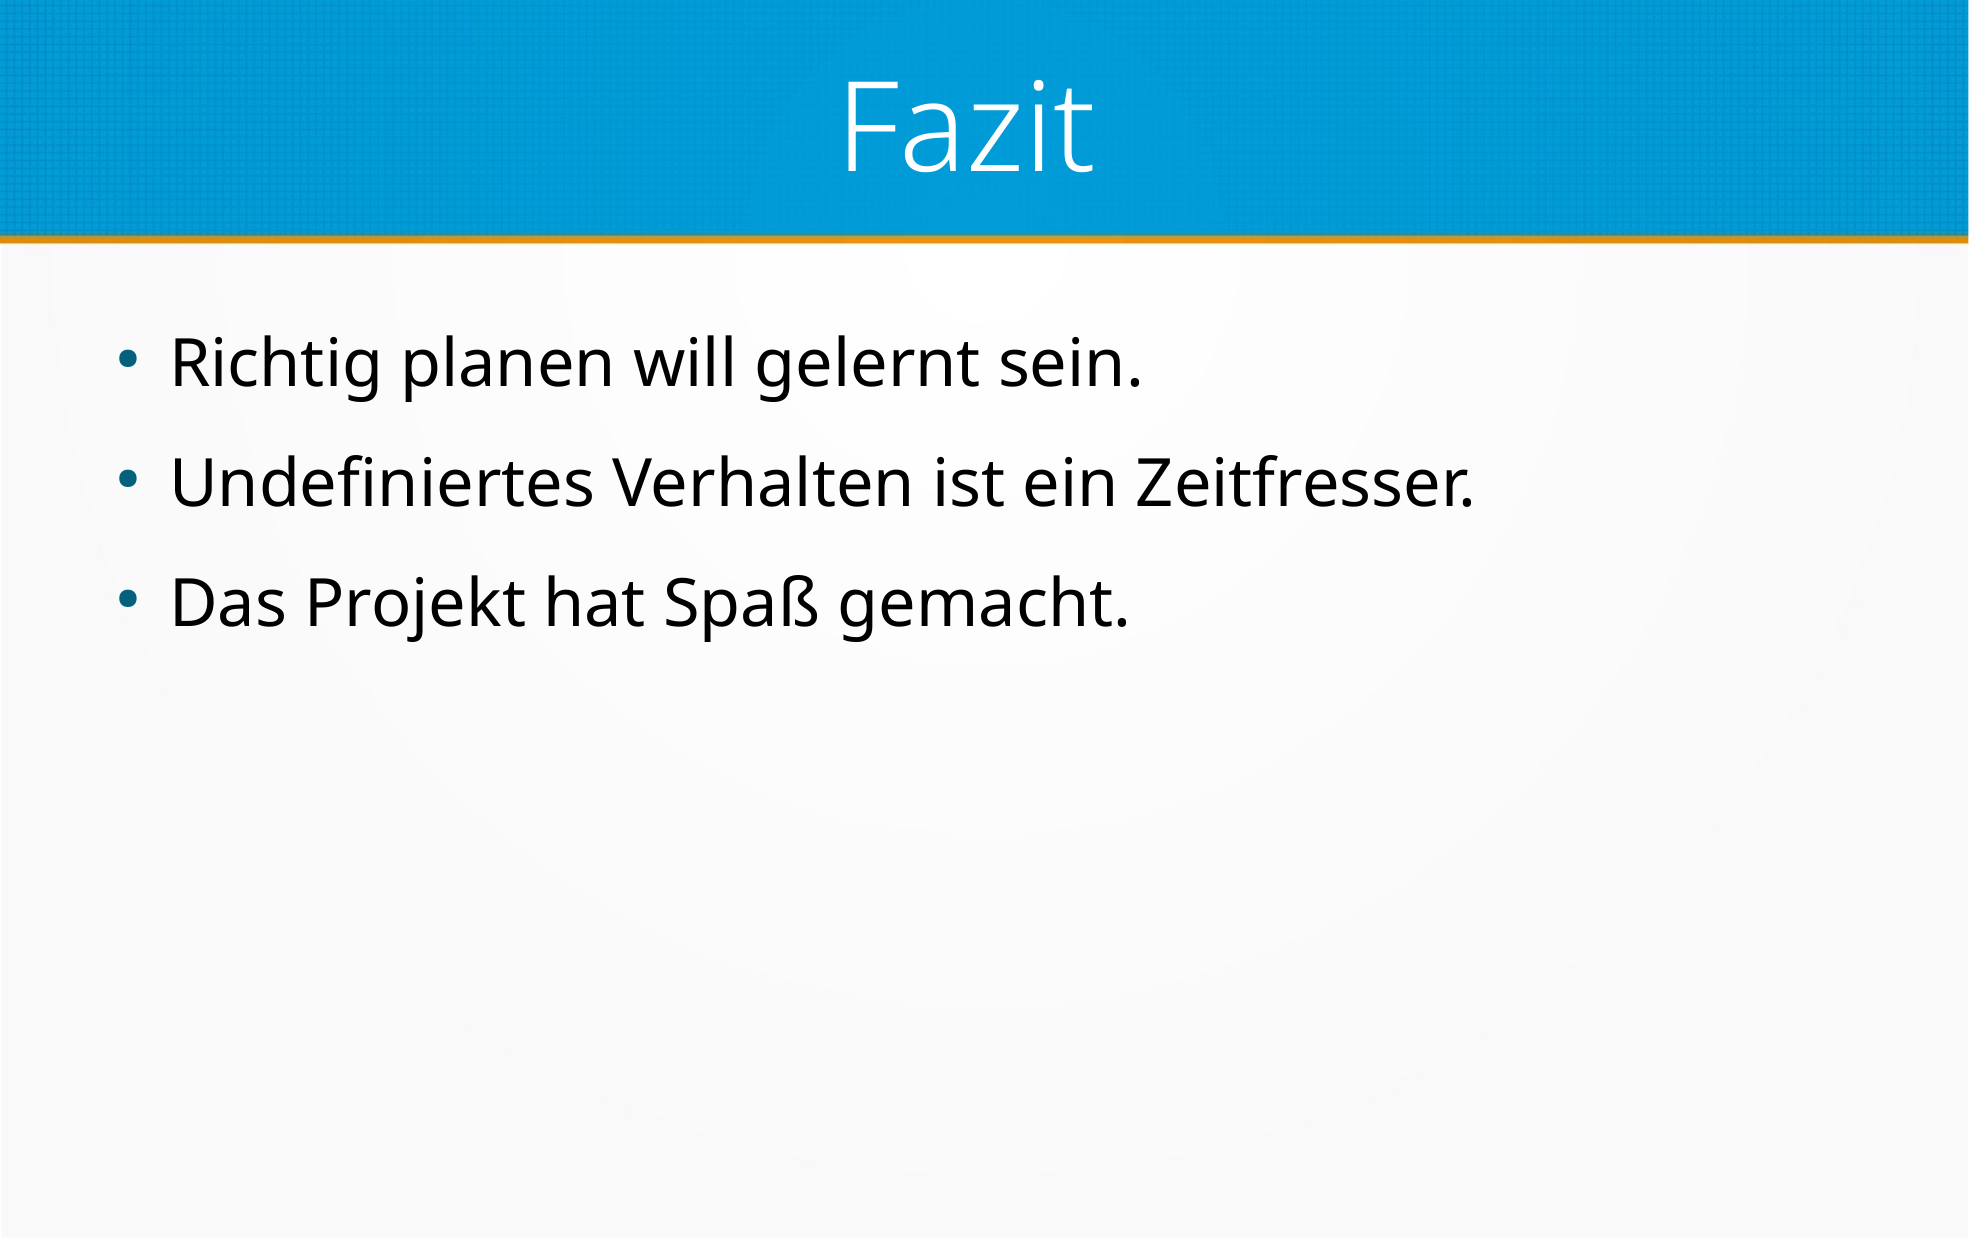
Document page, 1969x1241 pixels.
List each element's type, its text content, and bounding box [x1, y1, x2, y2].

title Fazit [98, 19, 1870, 227]
picture [0, 233, 1969, 1241]
list Richtig planen will gelernt sein. Undefiniertes Verhalten ist ein Zeitfresser. Das Projekt hat Spaß gemacht. [98, 315, 1861, 1081]
